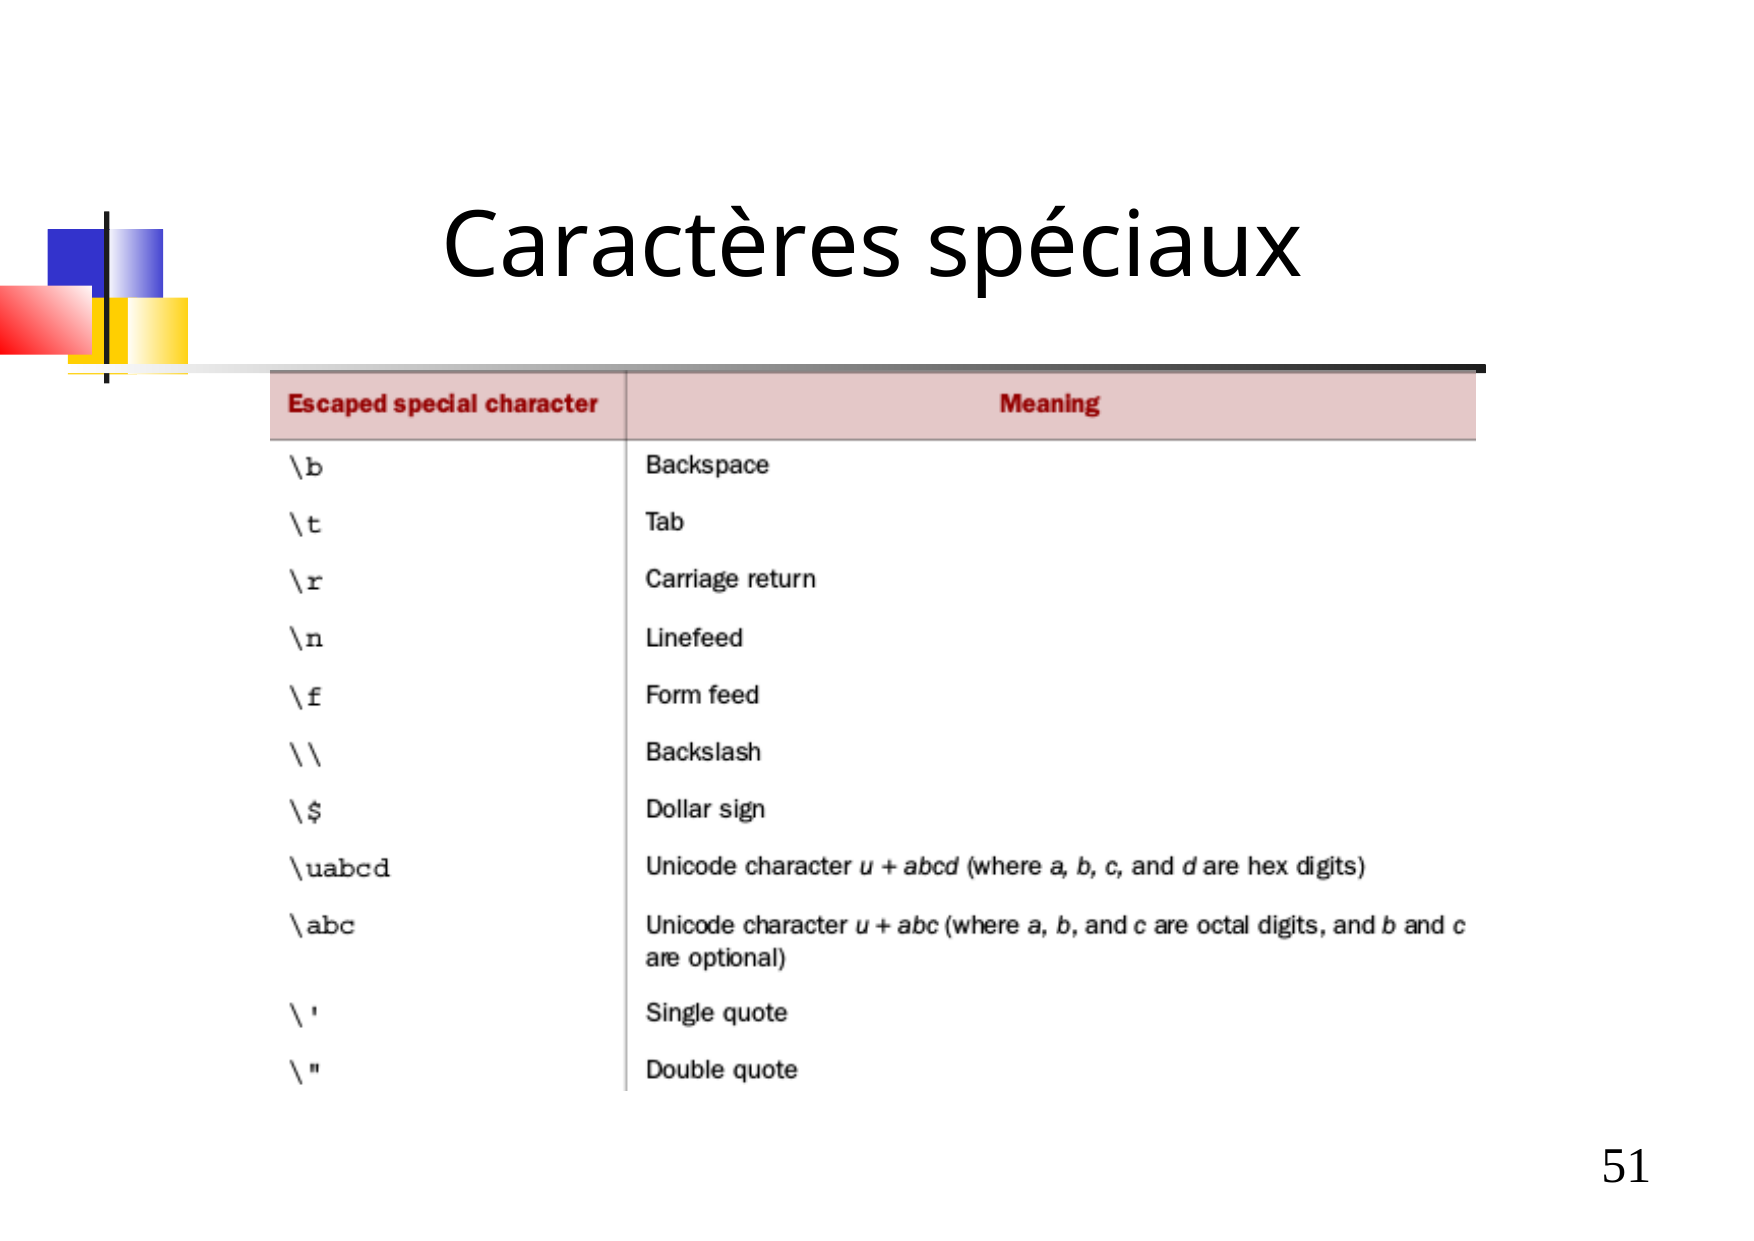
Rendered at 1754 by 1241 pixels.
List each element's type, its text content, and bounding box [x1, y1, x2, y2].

title Caractères spéciaux [179, 139, 1567, 351]
picture [270, 370, 1476, 1091]
